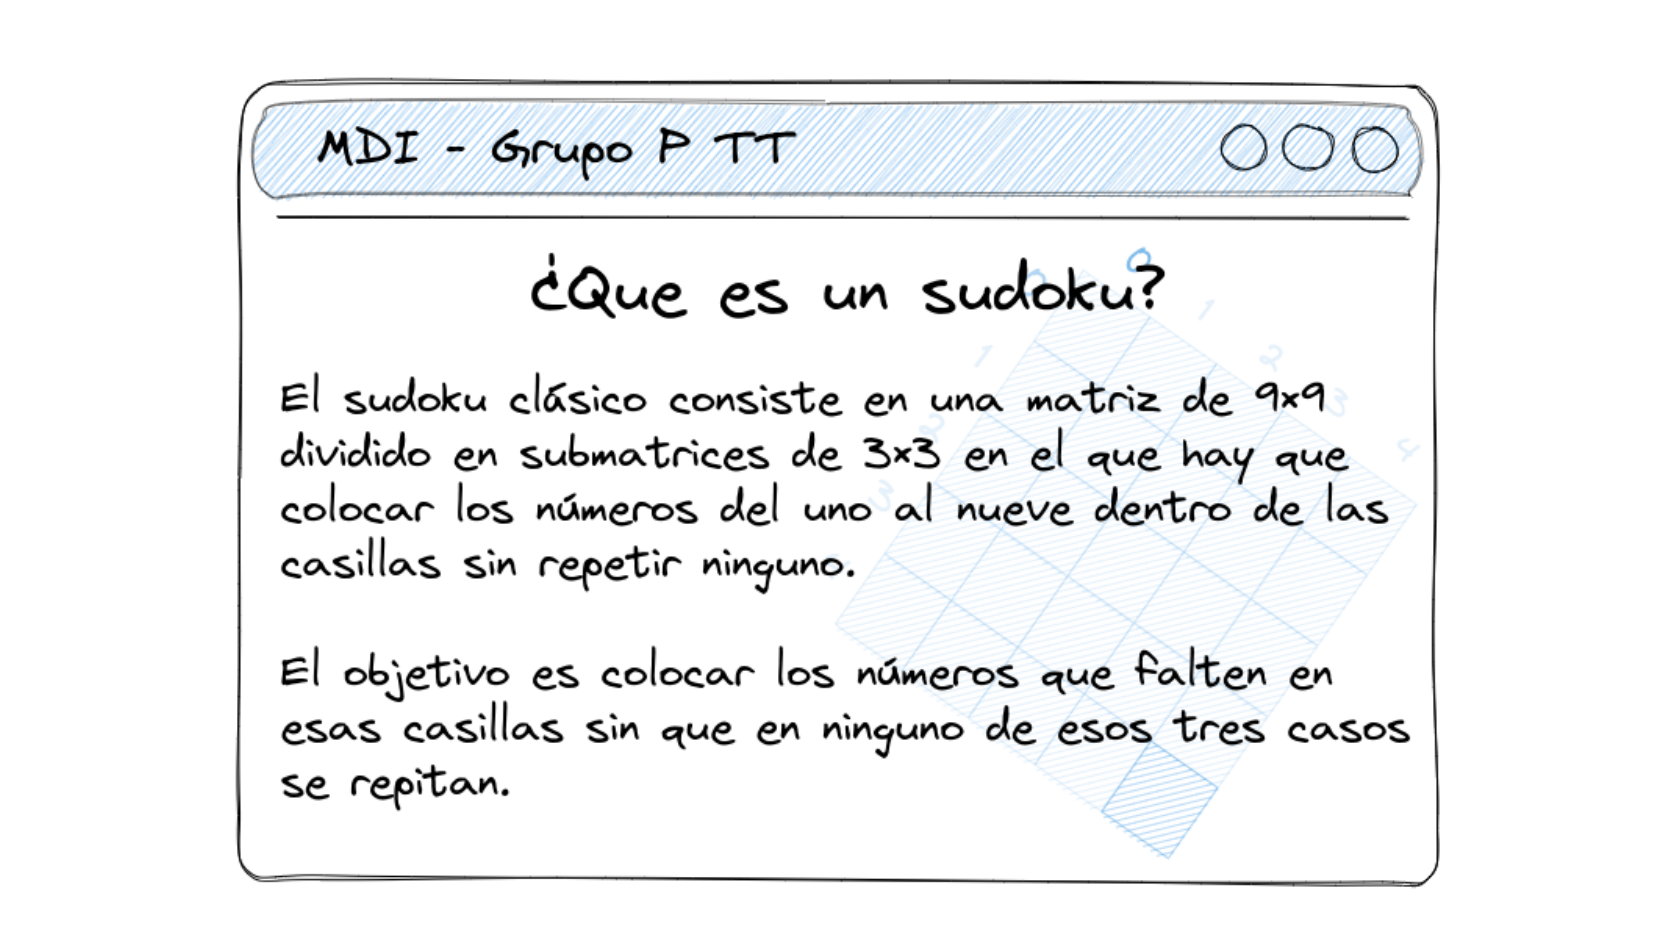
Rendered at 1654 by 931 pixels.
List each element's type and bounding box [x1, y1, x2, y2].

picture [222, 64, 1454, 901]
